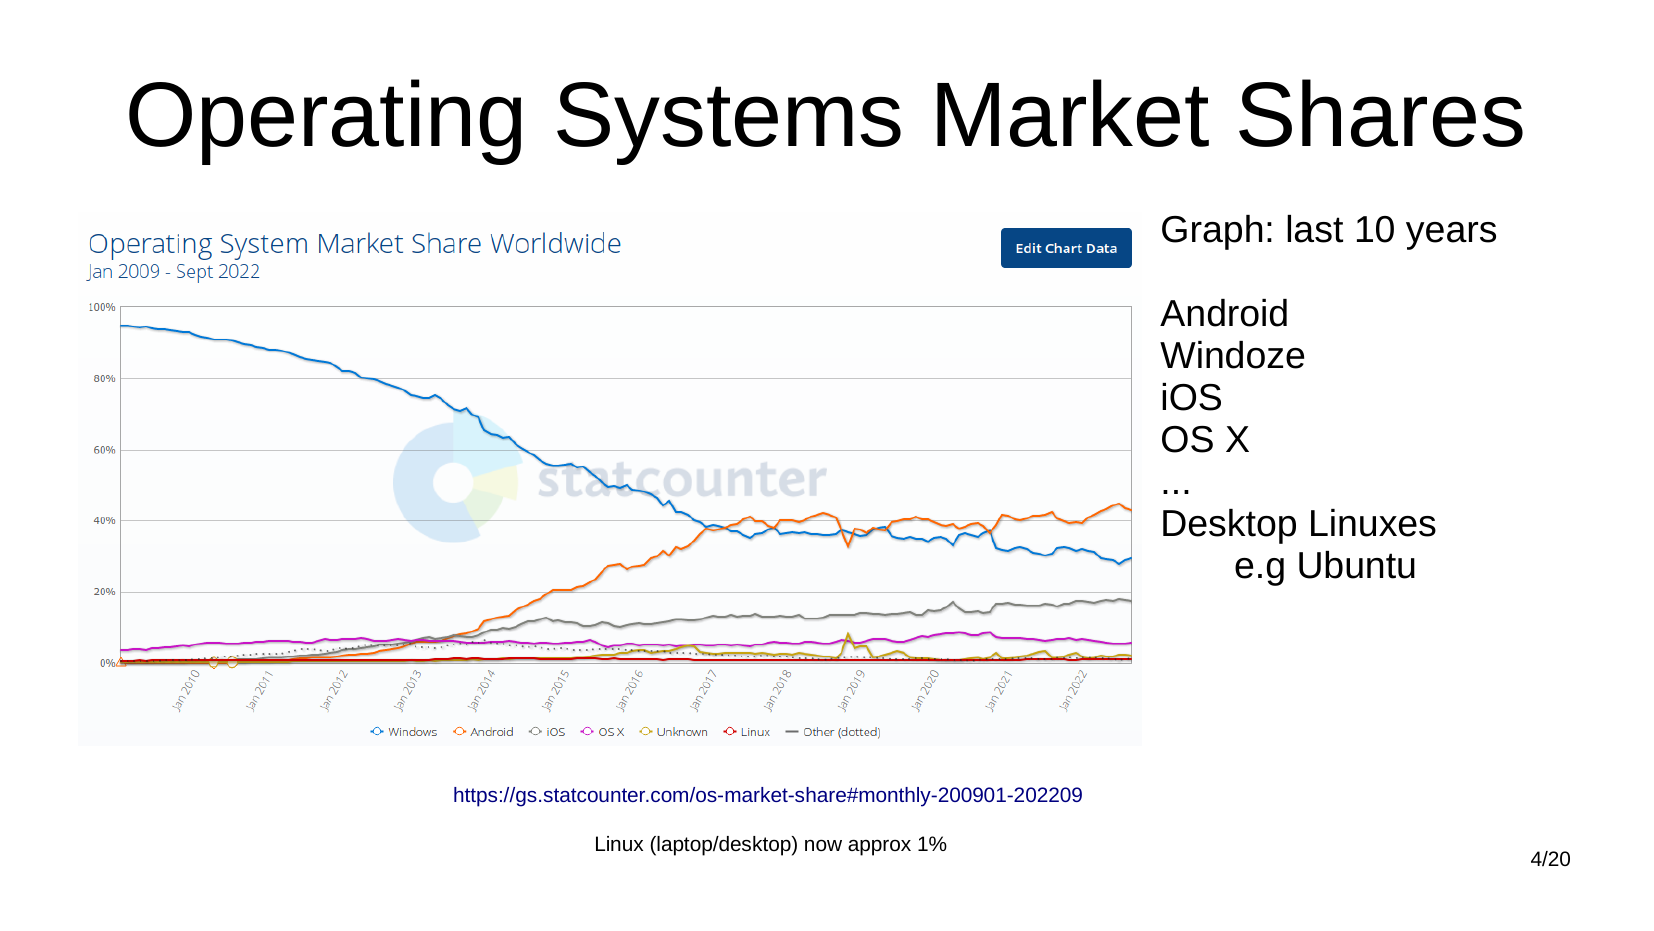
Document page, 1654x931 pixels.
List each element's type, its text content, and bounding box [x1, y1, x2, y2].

text_box Graph: last 10 years Android Windoze iOS OS X ... Desktop Linuxes e.g Ubuntu [1145, 200, 1548, 594]
text_box https://gs.statcounter.com/os-market-share#monthly-200901-202209 Linux (laptop/desktop) now approx 1% [437, 776, 1105, 863]
picture [78, 212, 1142, 746]
title Operating Systems Market Shares [82, 37, 1571, 193]
